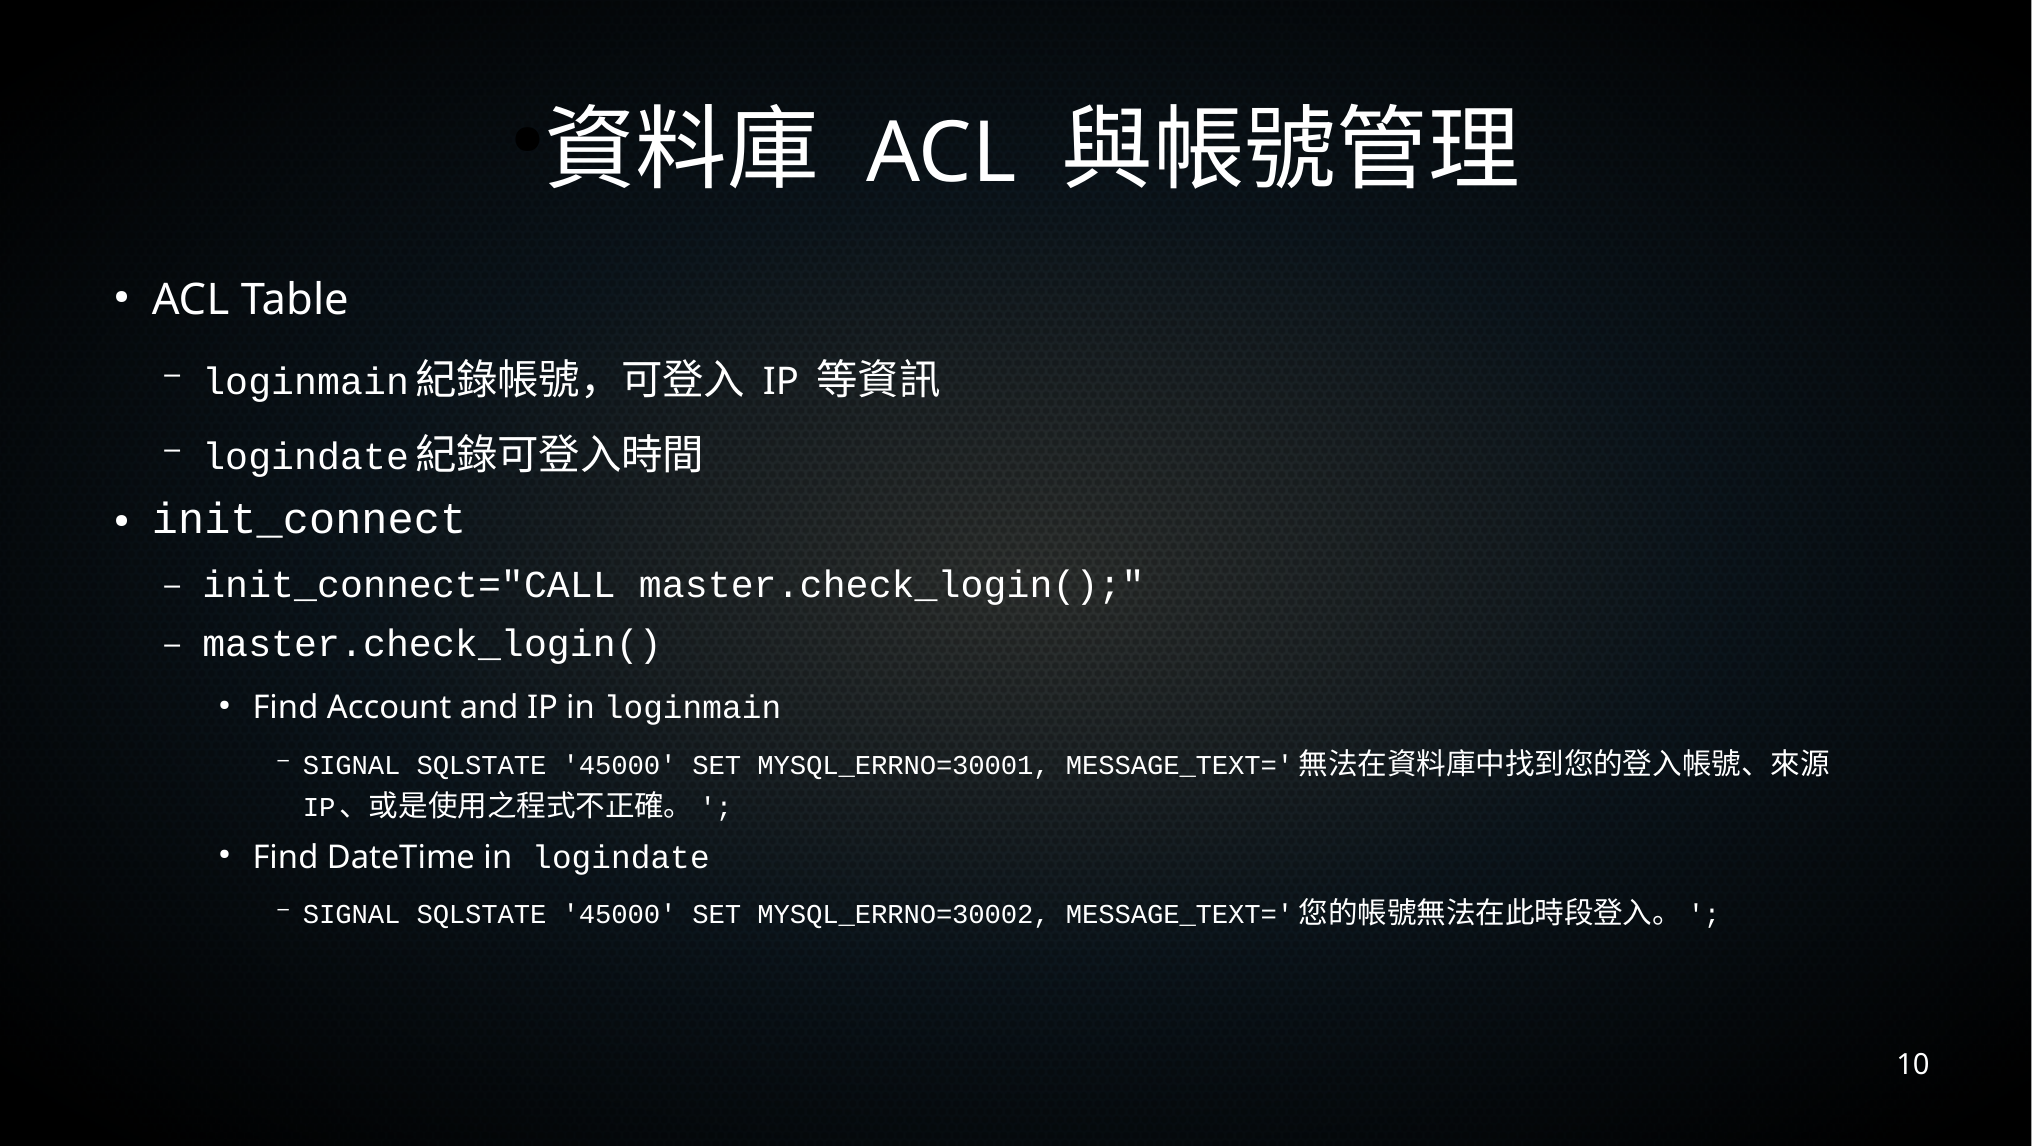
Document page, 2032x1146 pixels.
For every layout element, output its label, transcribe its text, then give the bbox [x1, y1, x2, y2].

list ACL Table loginmain紀錄帳號，可登入 IP 等資訊 logindate紀錄可登入時間 init_connect init_connect="CALL master.check_login();" master.check_login() Find Account and IP in loginmain SIGNAL SQLSTATE '45000' SET MYSQL_ERRNO=30001, MESSAGE_TEXT='無法在資料庫中找到您的登入帳號、來源IP、或是使用之程式不正確。'; Find DateTime in logindate SIGNAL SQLSTATE '45000' SET MYSQL_ERRNO=30002, MESSAGE_TEXT='您的帳號無法在此時段登入。'; [101, 268, 1890, 933]
picture [0, 0, 2032, 1146]
title 資料庫 ACL 與帳號管理 [101, 45, 1930, 237]
